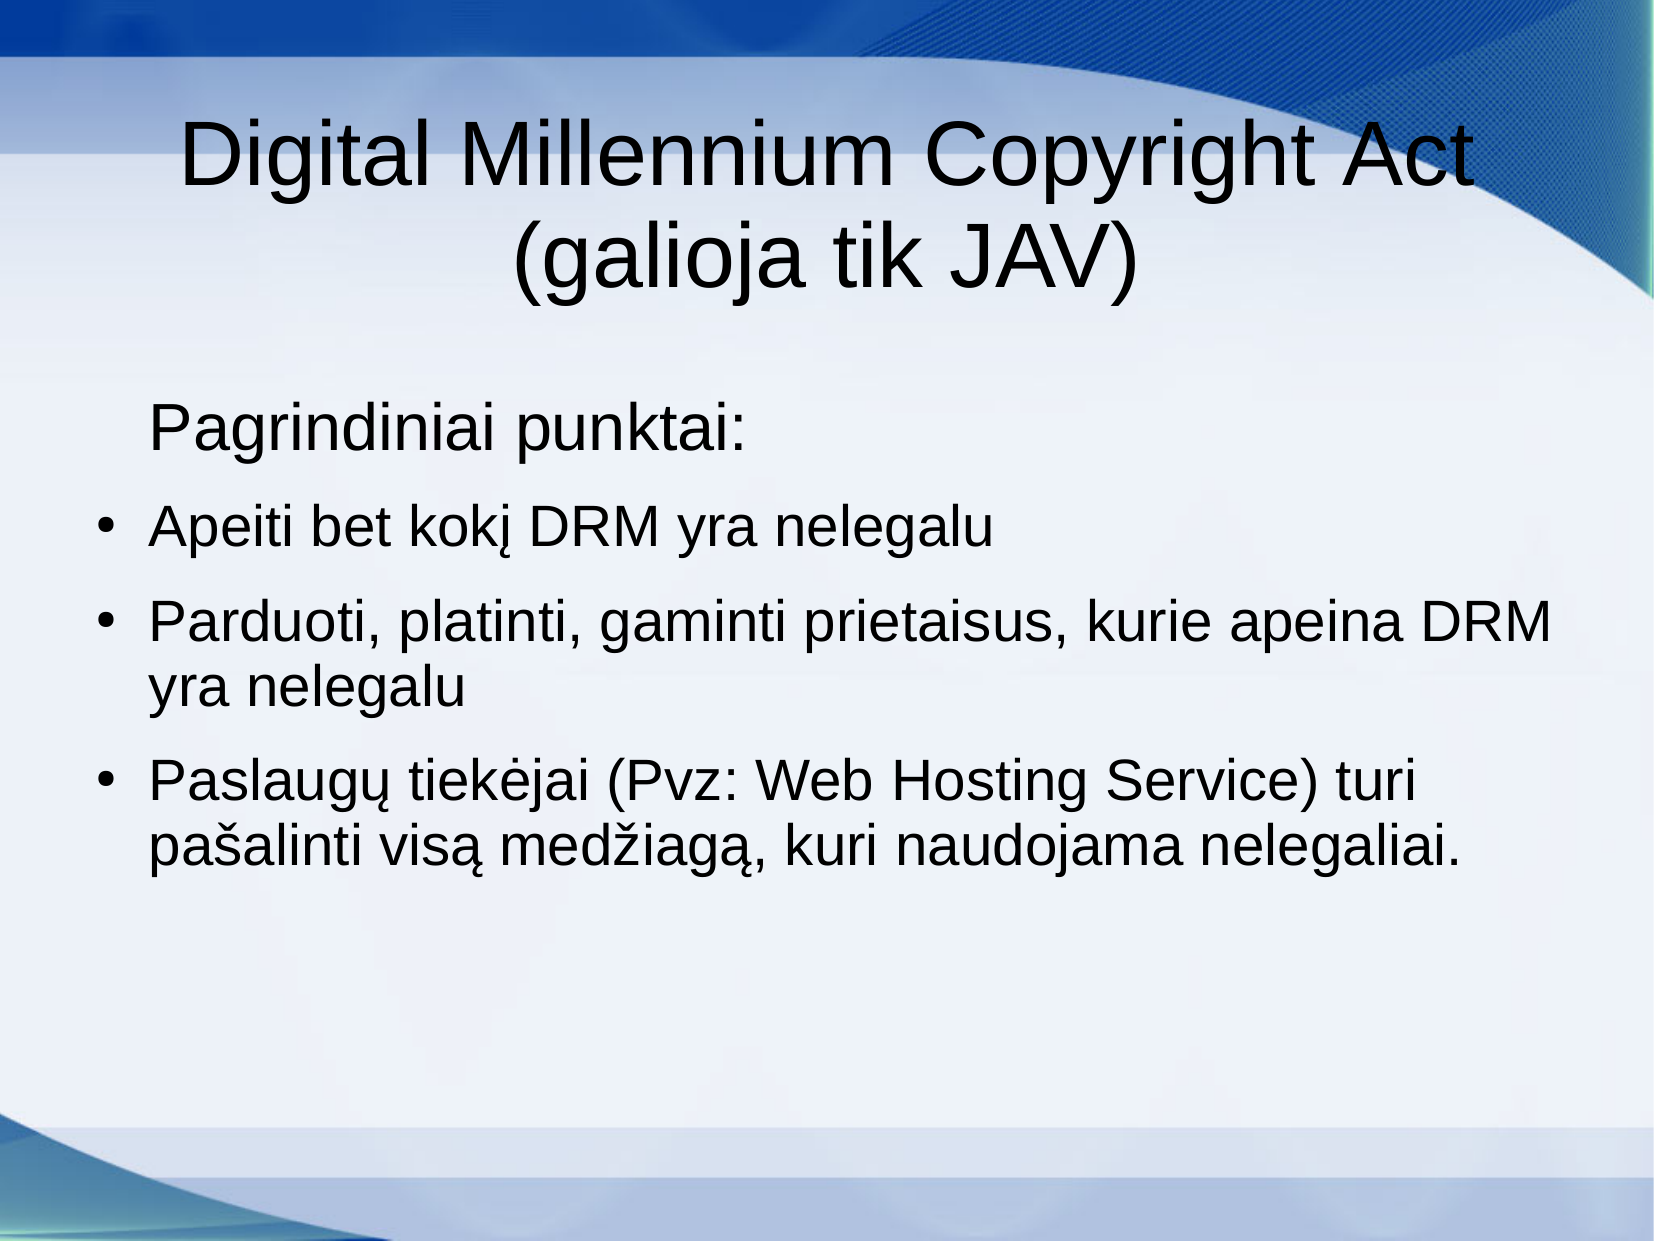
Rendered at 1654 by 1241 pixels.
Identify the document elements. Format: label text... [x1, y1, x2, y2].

picture [0, 0, 1654, 1241]
list Pagrindiniai punktai: Apeiti bet kokį DRM yra nelegalu Parduoti, platinti, gaminti prietaisus, kurie apeina DRM yra nelegalu Paslaugų tiekėjai (Pvz: Web Hosting Service) turi pašalinti visą medžiagą, kuri naudojama nelegaliai. [78, 389, 1567, 1110]
title Digital Millennium Copyright Act (galioja tik JAV) [82, 49, 1571, 361]
